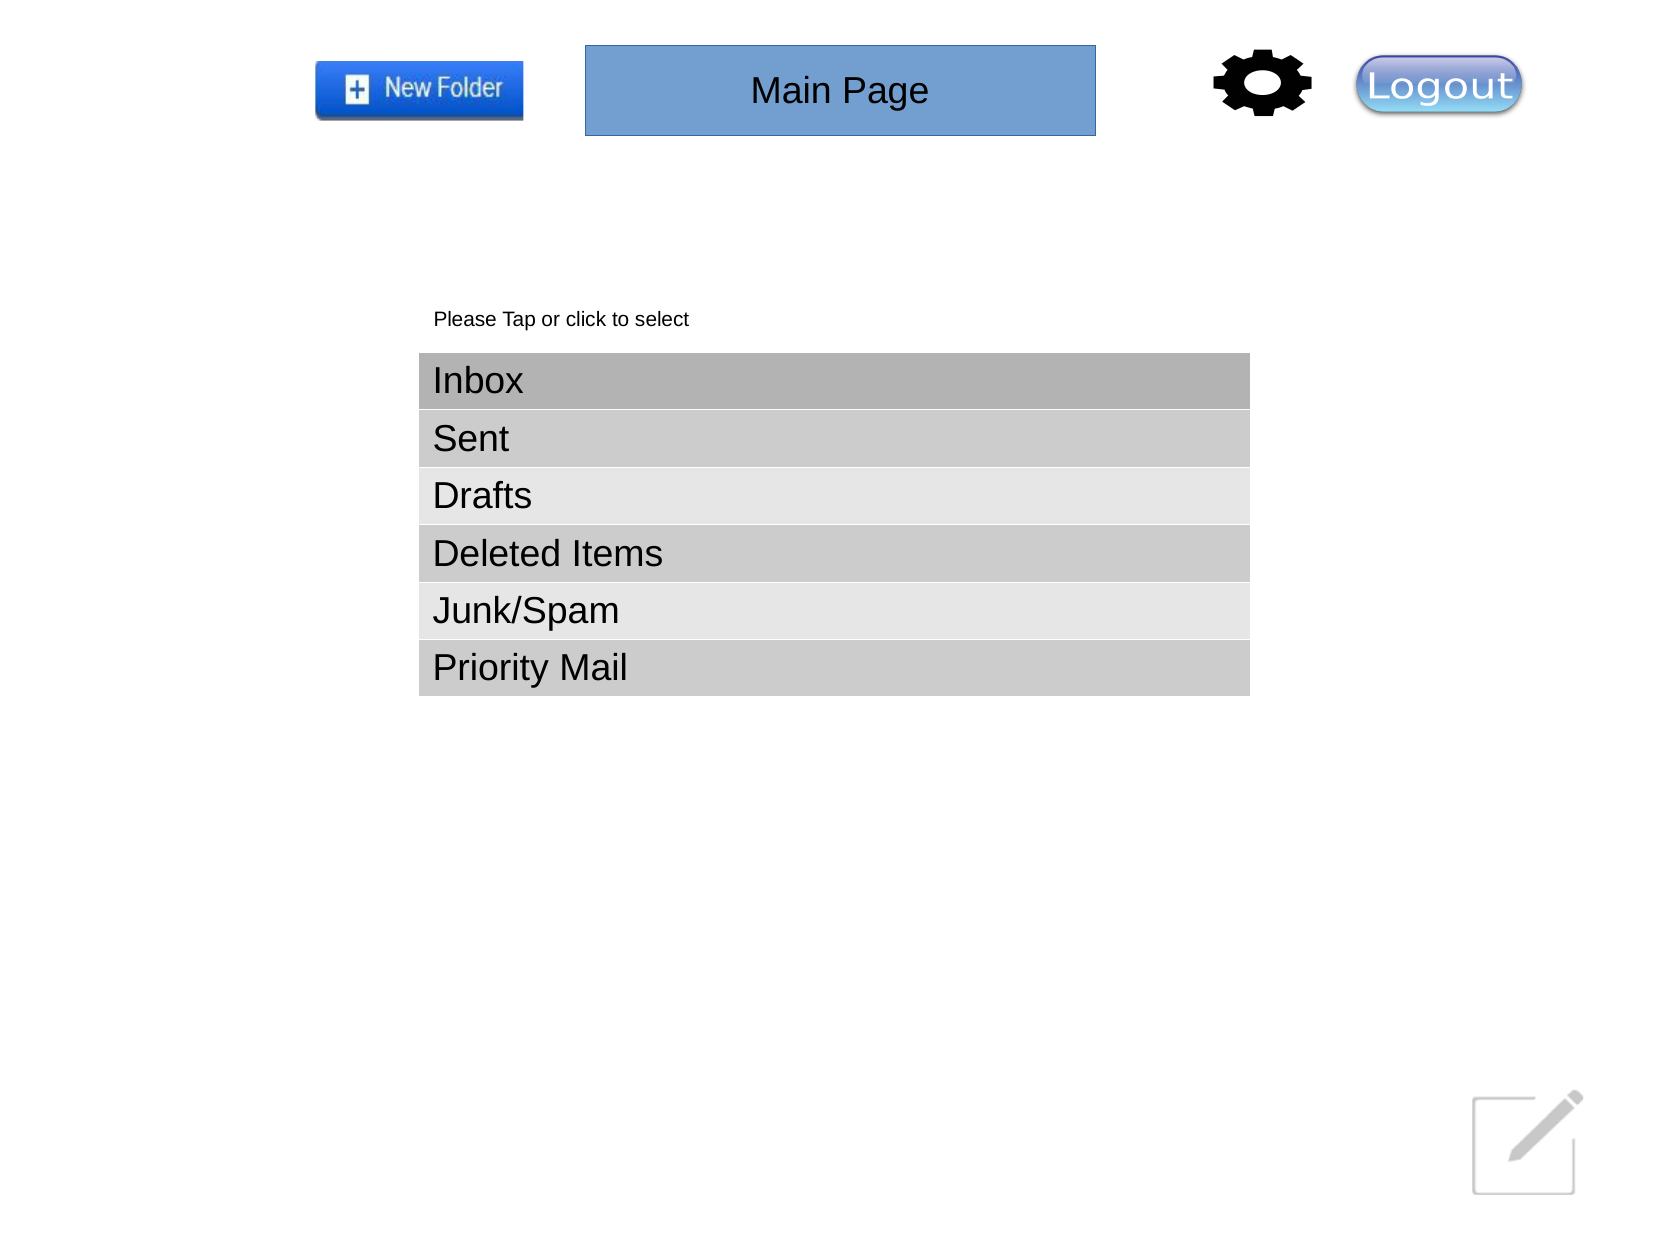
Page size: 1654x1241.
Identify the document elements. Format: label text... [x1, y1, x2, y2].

text_box Main Page [585, 45, 1096, 136]
picture [1189, 29, 1336, 128]
text_box Please Tap or click to select [418, 285, 715, 342]
picture [314, 61, 524, 121]
table_cell Deleted Items [419, 525, 1250, 582]
table_cell Sent [419, 410, 1250, 467]
picture [1350, 51, 1528, 121]
table_cell Junk/Spam [419, 583, 1250, 639]
table_cell Priority Mail [419, 640, 1250, 696]
table_header Inbox [419, 353, 1250, 409]
picture [1425, 1079, 1636, 1201]
table_cell Drafts [419, 468, 1250, 524]
